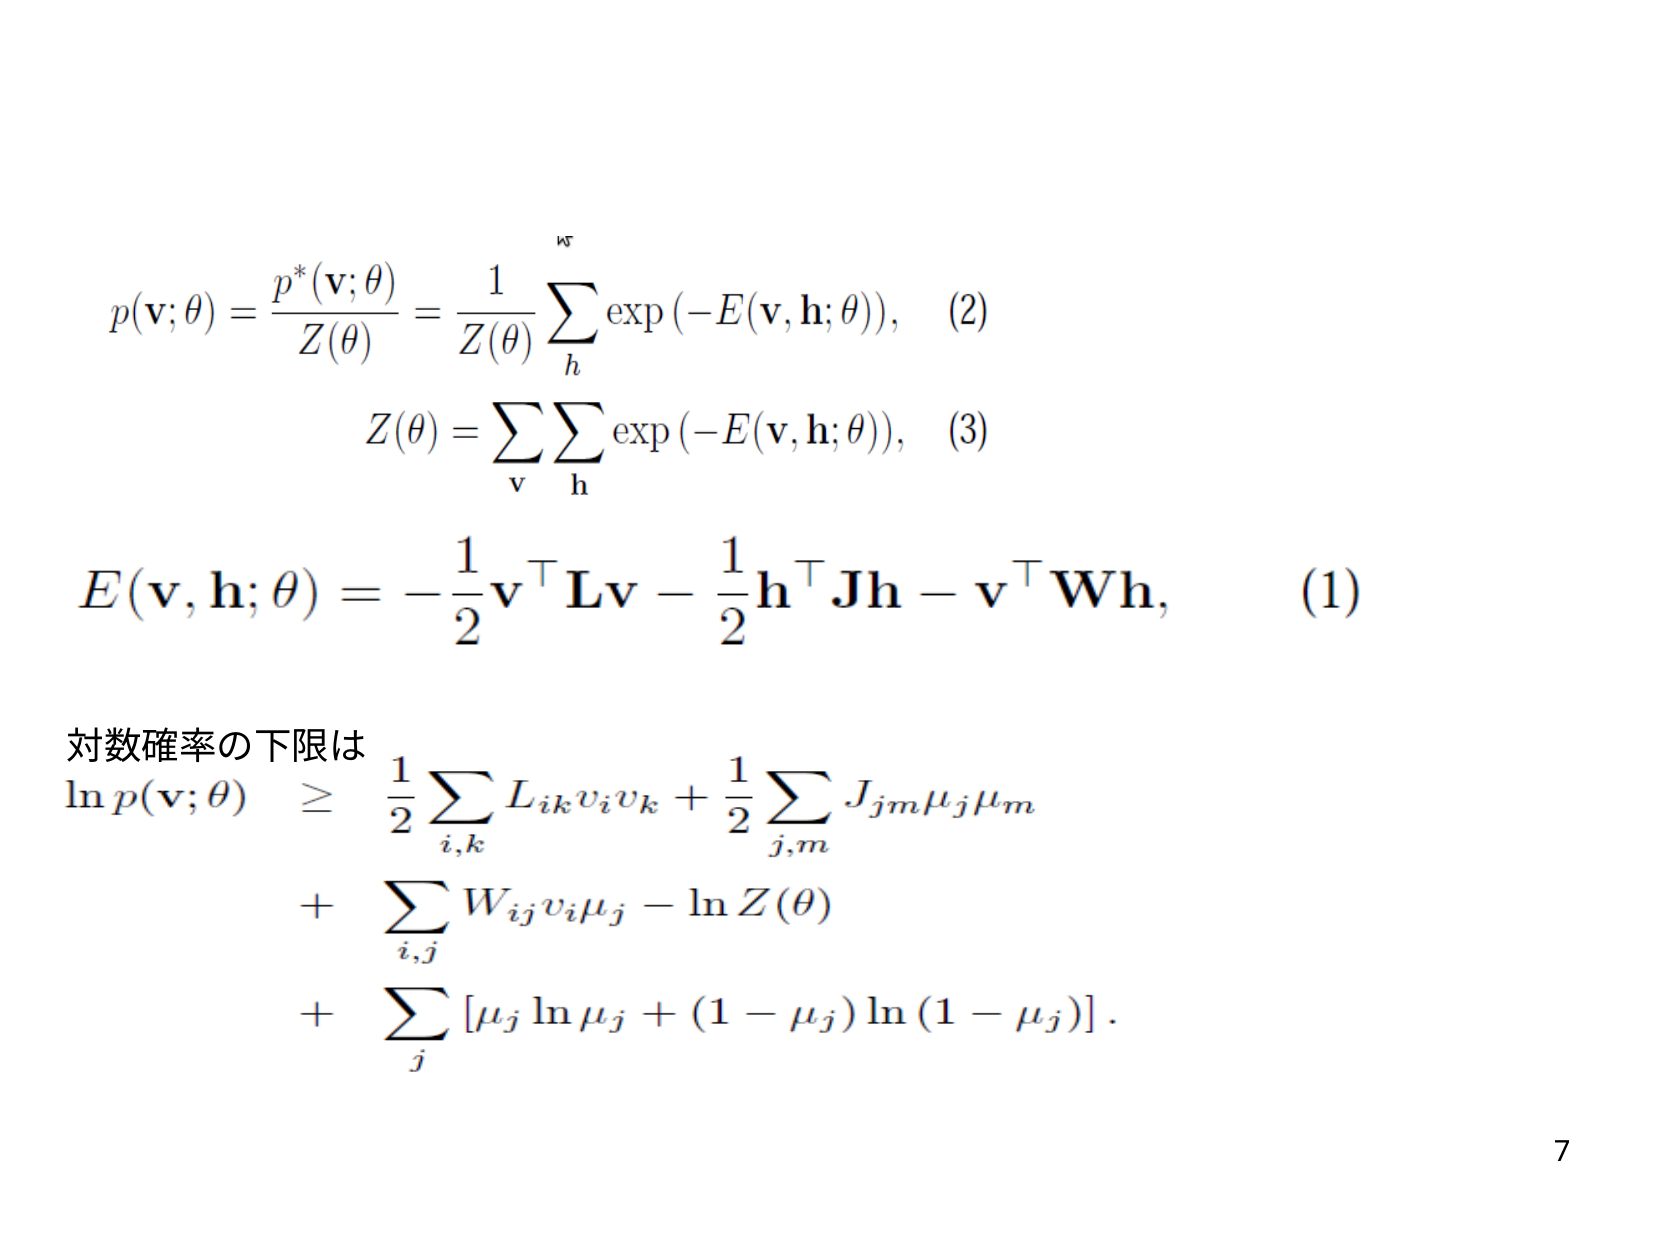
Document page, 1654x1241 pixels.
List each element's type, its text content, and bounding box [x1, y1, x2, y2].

picture [29, 531, 1388, 650]
picture [88, 236, 1004, 502]
picture [29, 752, 1139, 1093]
text_box 対数確率の下限は [52, 708, 382, 761]
